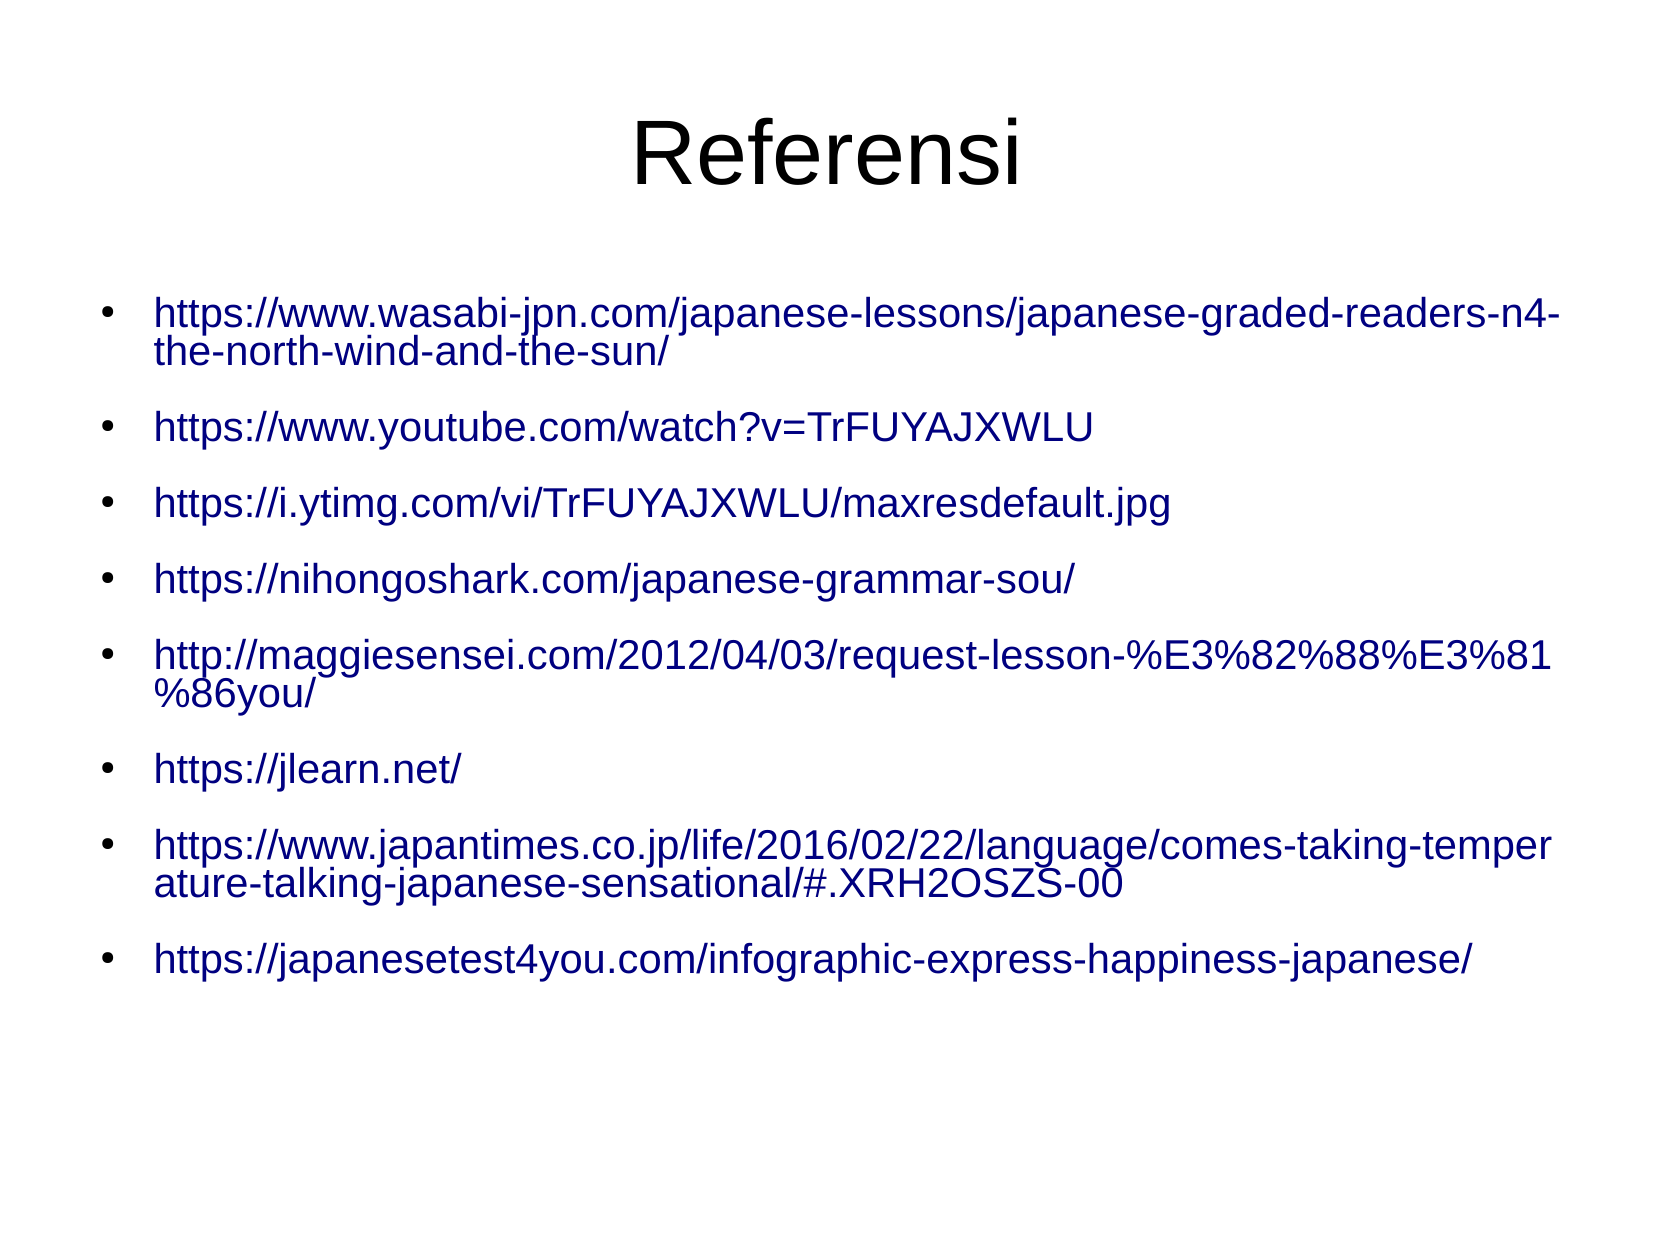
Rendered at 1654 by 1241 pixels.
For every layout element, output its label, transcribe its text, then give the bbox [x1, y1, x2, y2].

title Referensi [82, 49, 1571, 257]
list https://www.wasabi-jpn.com/japanese-lessons/japanese-graded-readers-n4-the-north-wind-and-the-sun/ https://www.youtube.com/watch?v=TrFUYAJXWLU https://i.ytimg.com/vi/TrFUYAJXWLU/maxresdefault.jpg https://nihongoshark.com/japanese-grammar-sou/ http://maggiesensei.com/2012/04/03/request-lesson-%E3%82%88%E3%81%86you/ https://jlearn.net/ https://www.japantimes.co.jp/life/2016/02/22/language/comes-taking-temperature-talking-japanese-sensational/#.XRH2OSZS-00 https://japanesetest4you.com/infographic-express-happiness-japanese/ [82, 290, 1571, 1010]
